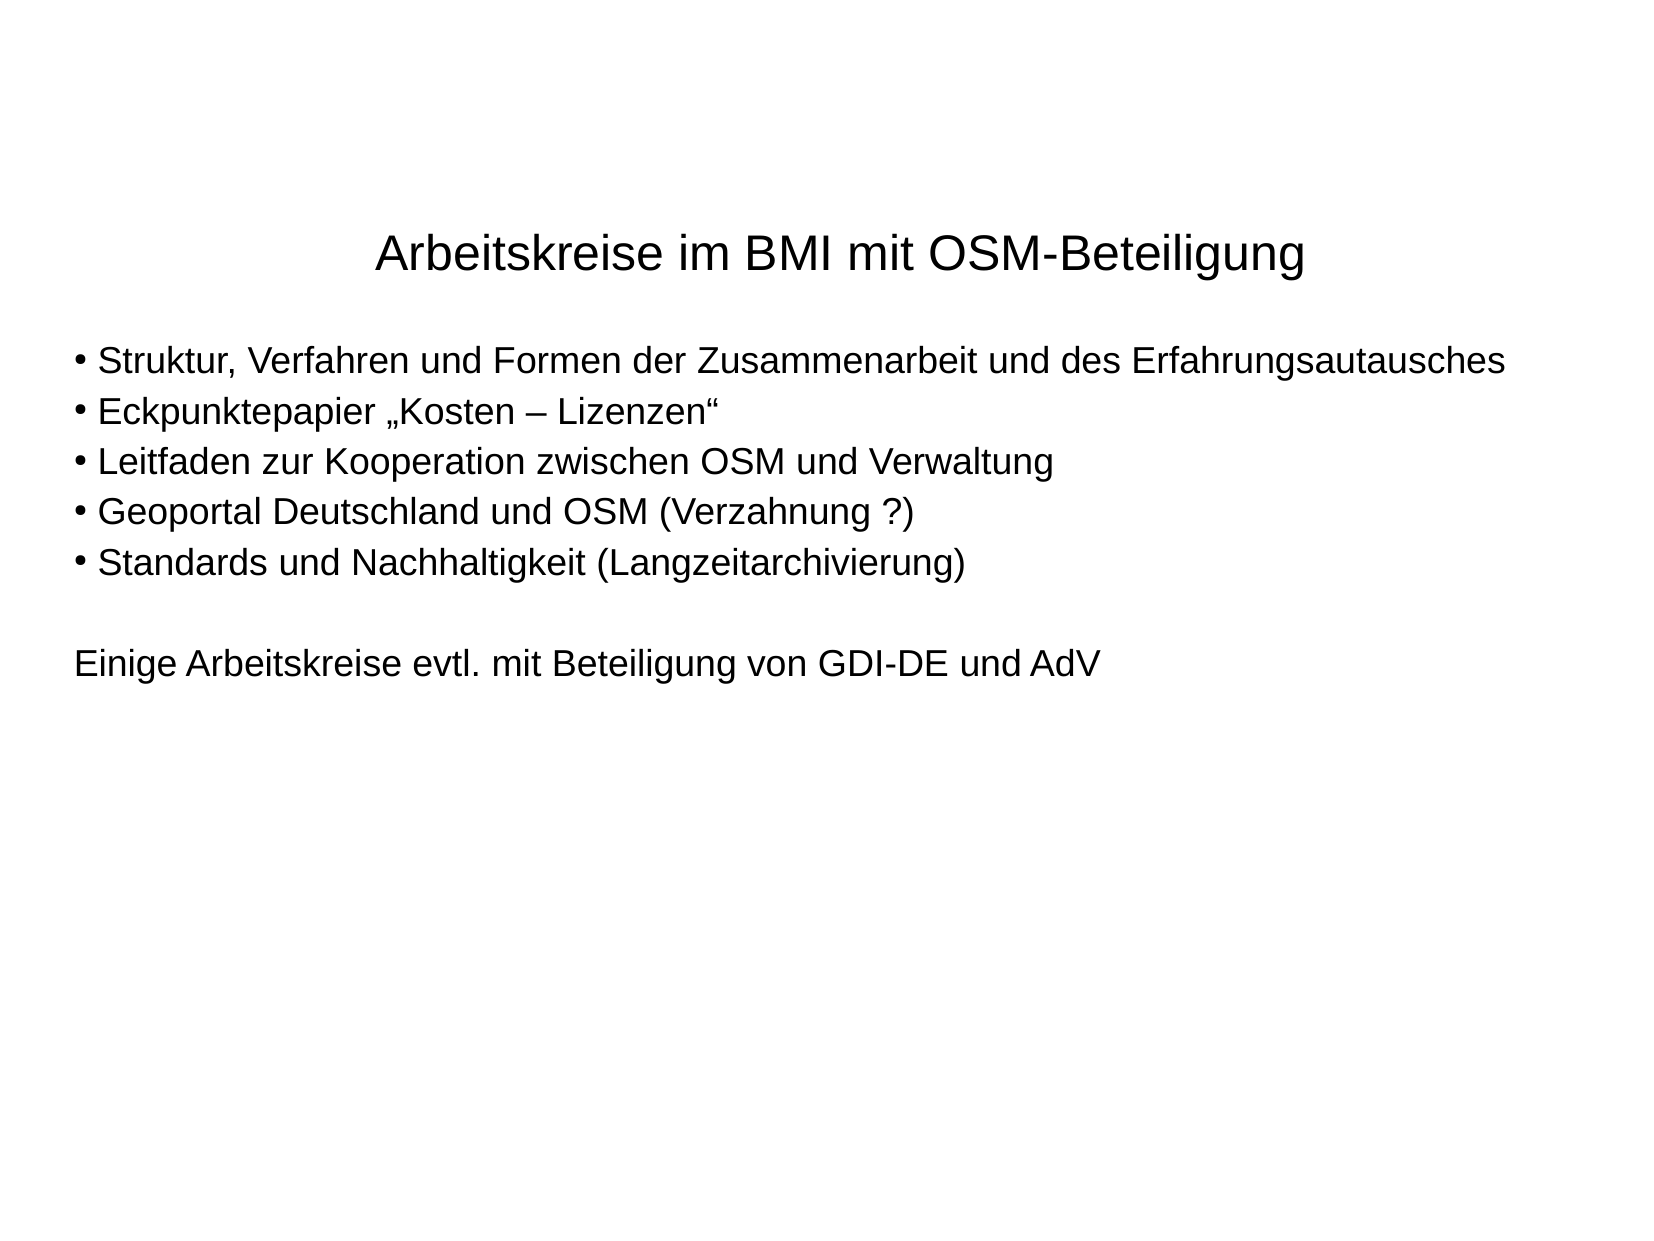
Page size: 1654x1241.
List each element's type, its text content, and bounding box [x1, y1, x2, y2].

text_box Arbeitskreise im BMI mit OSM-Beteiligung Struktur, Verfahren und Formen der Zusammenarbeit und des Erfahrungsautausches Eckpunktepapier „Kosten – Lizenzen“ Leitfaden zur Kooperation zwischen OSM und Verwaltung Geoportal Deutschland und OSM (Verzahnung ?) Standards und Nachhaltigkeit (Langzeitarchivierung) Einige Arbeitskreise evtl. mit Beteiligung von GDI-DE und AdV [59, 206, 1624, 681]
